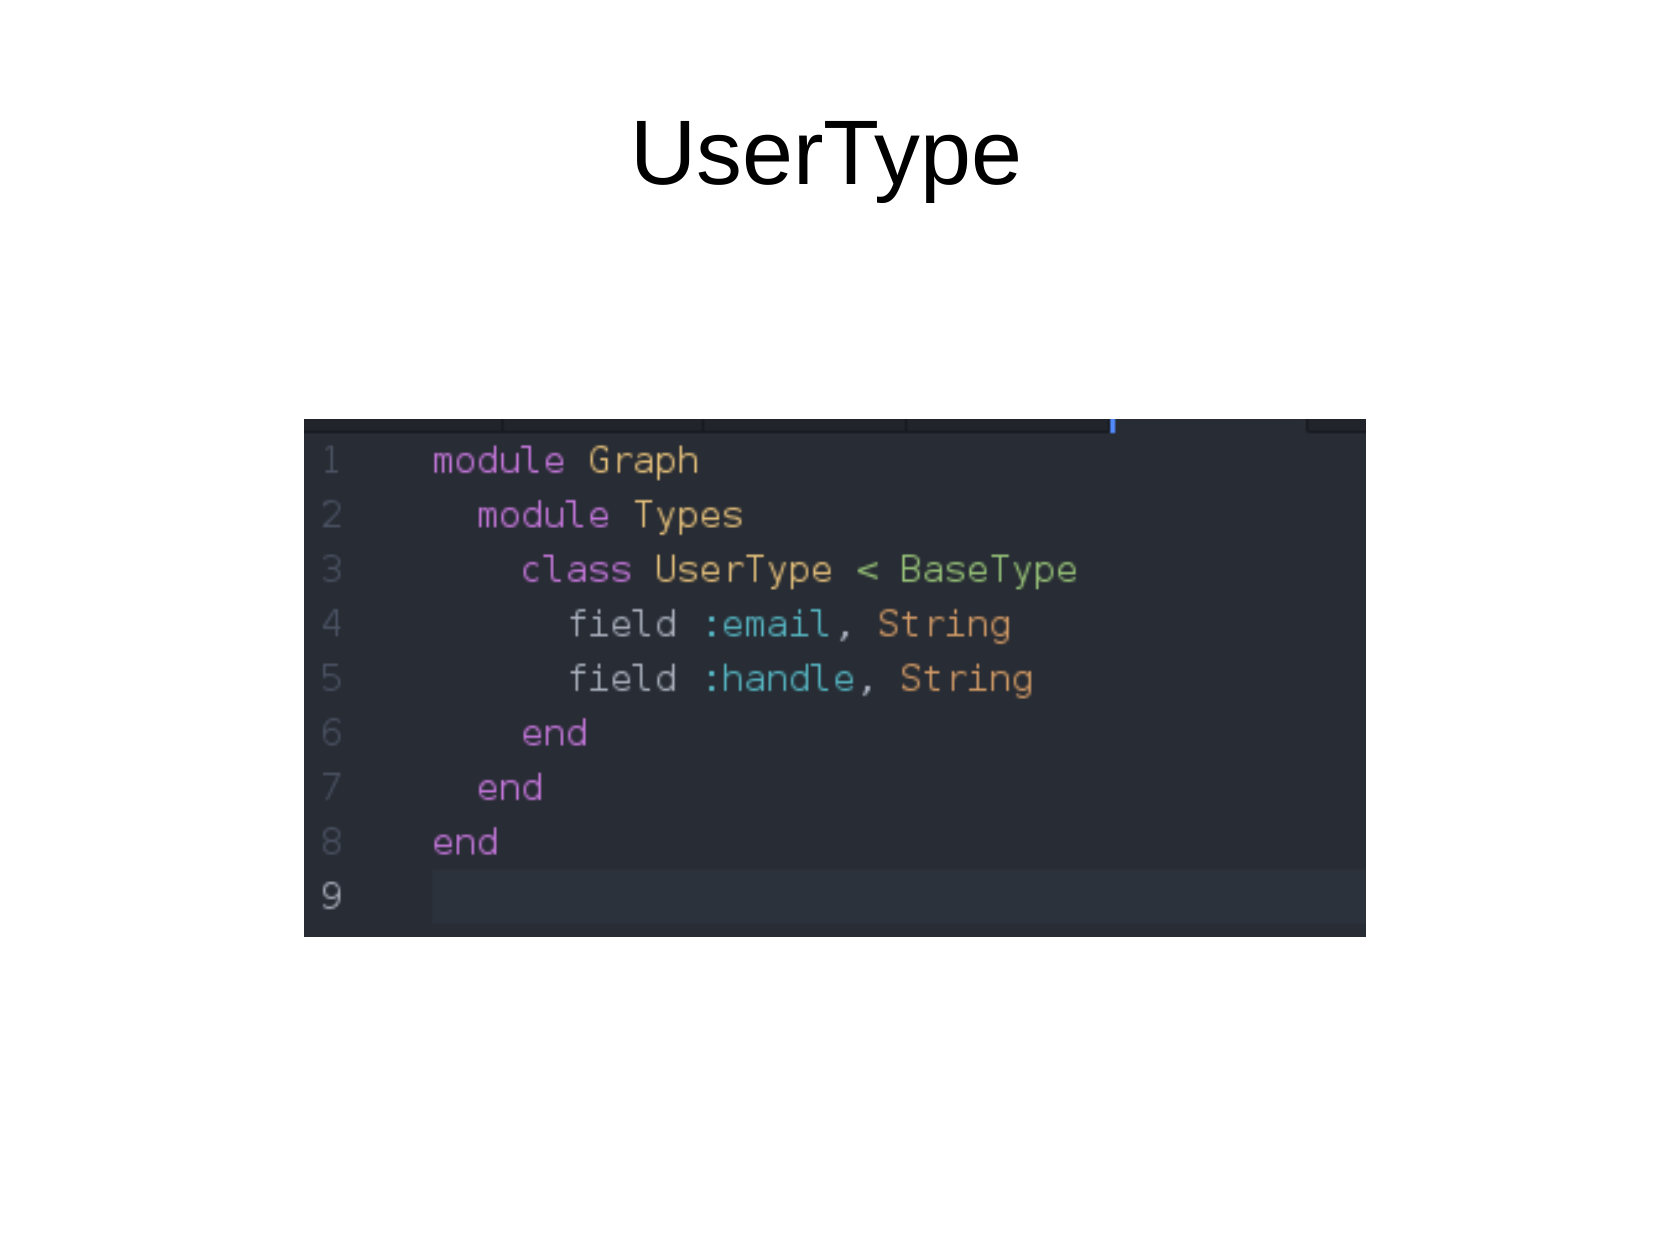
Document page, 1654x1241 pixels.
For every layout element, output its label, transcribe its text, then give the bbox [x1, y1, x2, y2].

picture [304, 419, 1366, 937]
title UserType [82, 49, 1571, 257]
